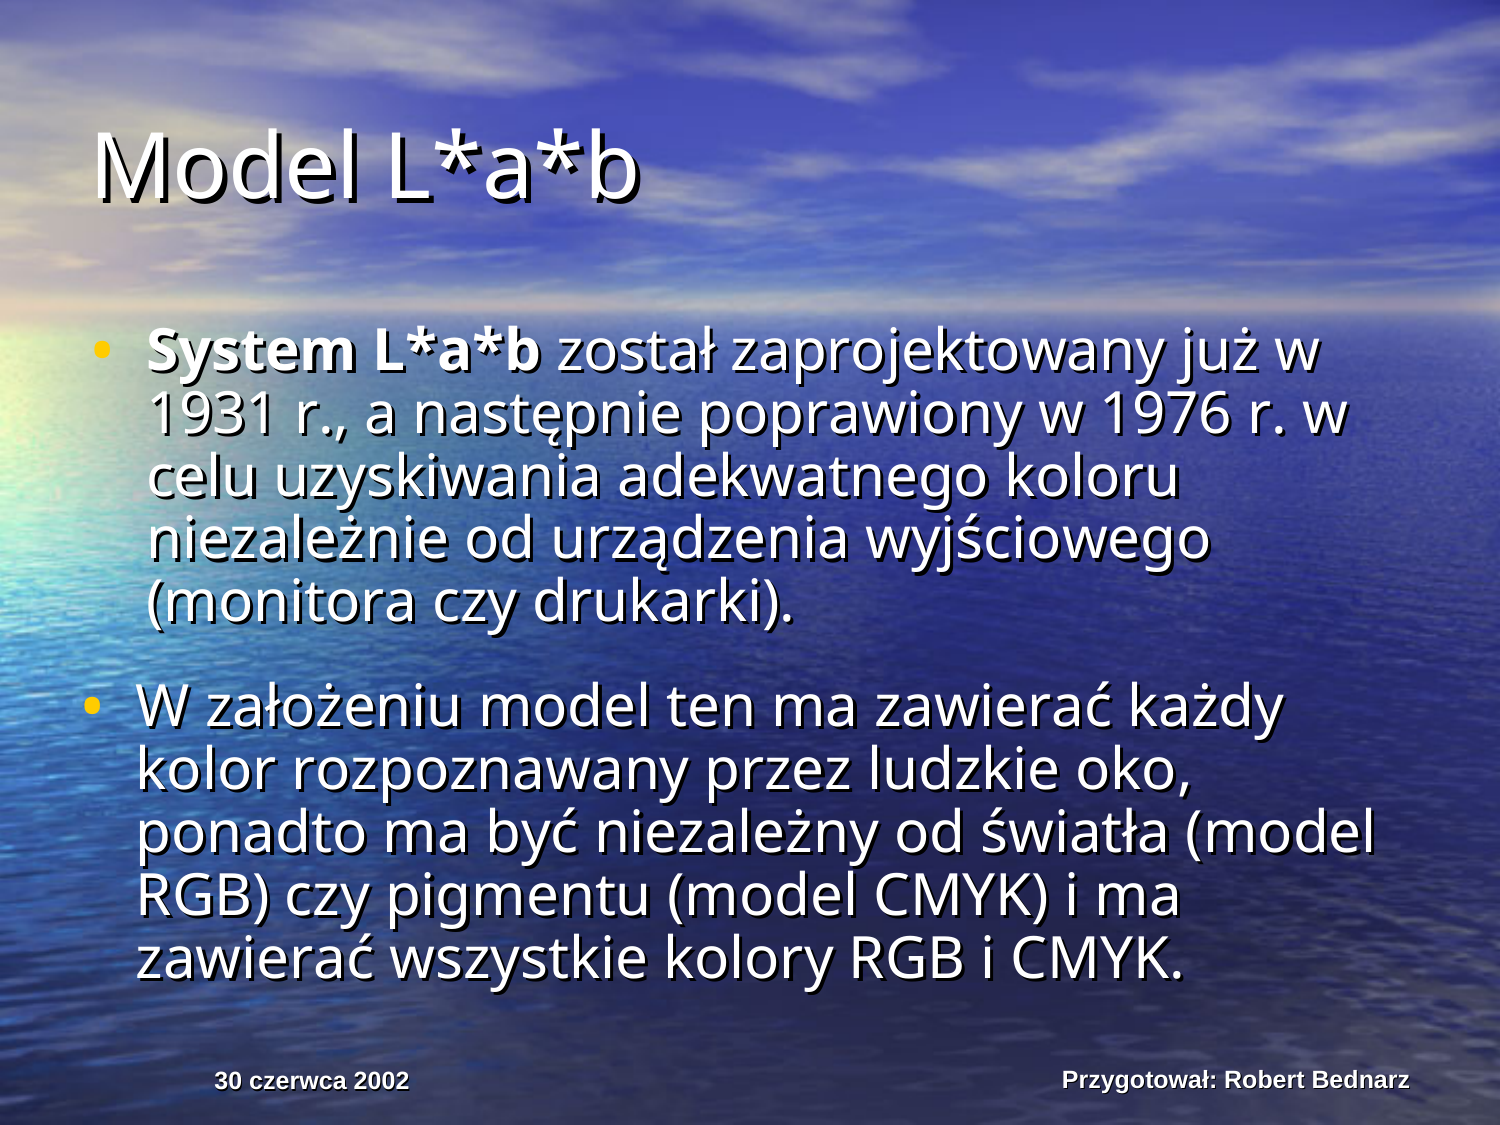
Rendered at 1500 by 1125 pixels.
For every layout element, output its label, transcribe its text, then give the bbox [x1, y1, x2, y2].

title Model L*a*b [75, 47, 1426, 276]
picture [0, 0, 1500, 1125]
text_box W założeniu model ten ma zawierać każdy kolor rozpoznawany przez ludzkie oko, ponadto ma być niezależny od światła (model RGB) czy pigmentu (model CMYK) i ma zawierać wszystkie kolory RGB i CMYK. [64, 668, 1412, 1012]
list System L*a*b został zaprojektowany już w 1931 r., a następnie poprawiony w 1976 r. w celu uzyskiwania adekwatnego koloru niezależnie od urządzenia wyjściowego (monitora czy drukarki). [75, 312, 1426, 669]
